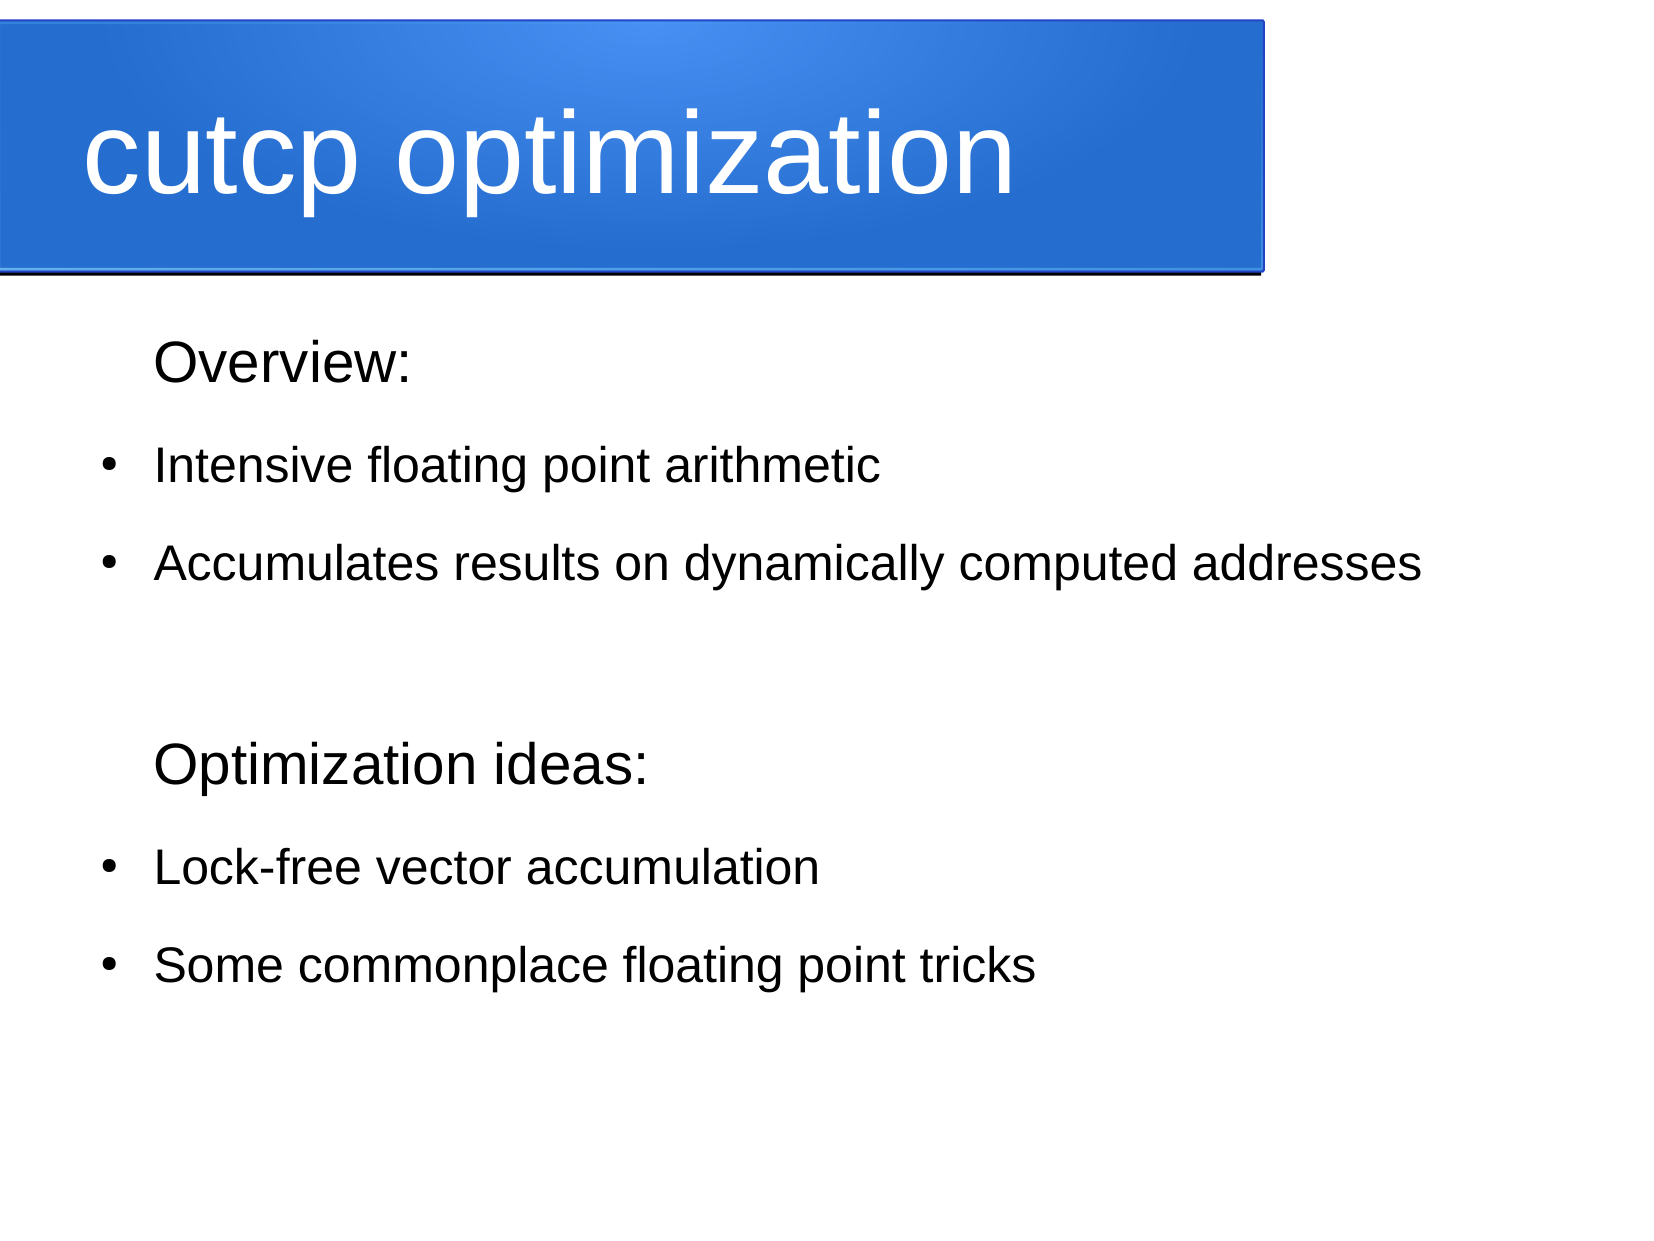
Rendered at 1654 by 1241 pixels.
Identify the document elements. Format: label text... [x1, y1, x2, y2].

title cutcp optimization [82, 49, 1250, 257]
list Overview: Intensive floating point arithmetic Accumulates results on dynamically computed addresses Optimization ideas: Lock-free vector accumulation Some commonplace floating point tricks [82, 330, 1538, 1050]
